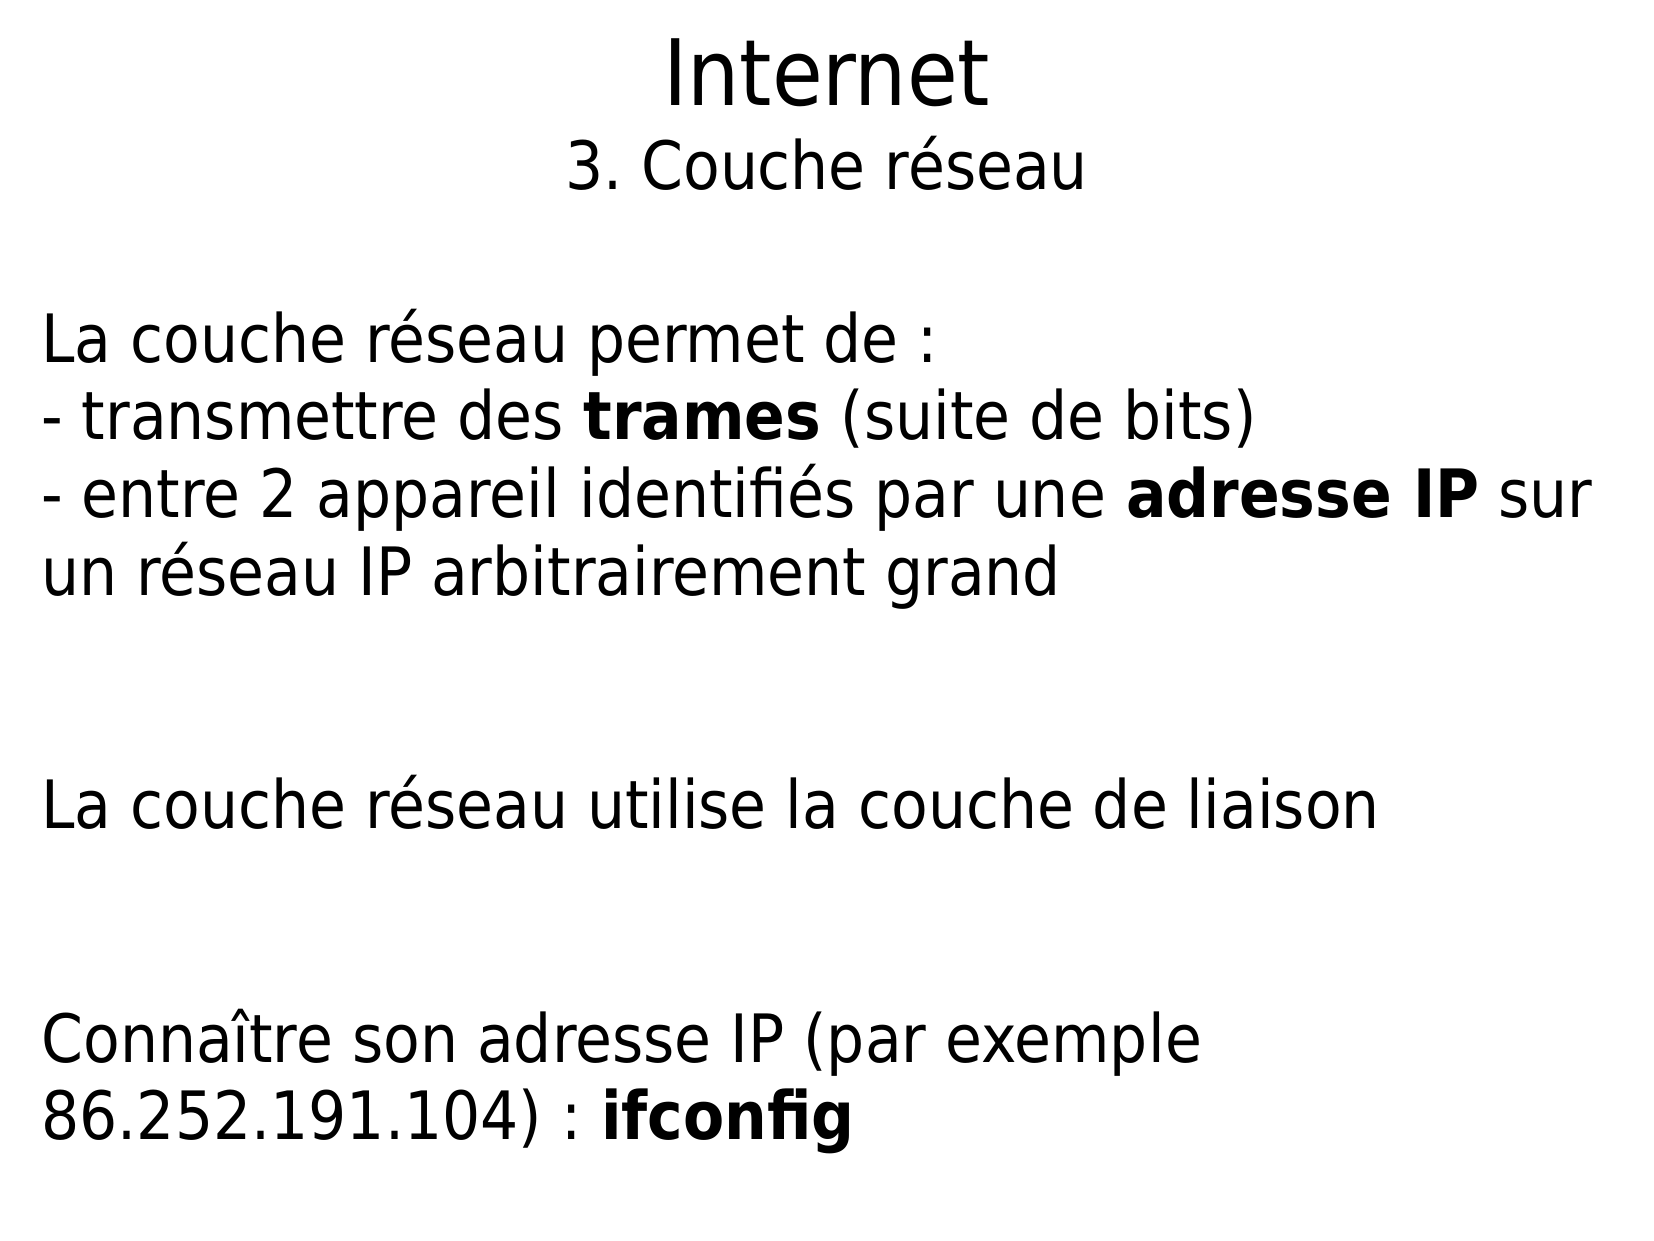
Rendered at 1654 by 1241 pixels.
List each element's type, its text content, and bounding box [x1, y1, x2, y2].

title Internet 3. Couche réseau [41, 12, 1613, 214]
title La couche réseau permet de : - transmettre des trames (suite de bits) - entre 2 appareil identifiés par une adresse IP sur un réseau IP arbitrairement grand La couche réseau utilise la couche de liaison Connaître son adresse IP (par exemple 86.252.191.104) : ifconfig [41, 222, 1613, 1183]
